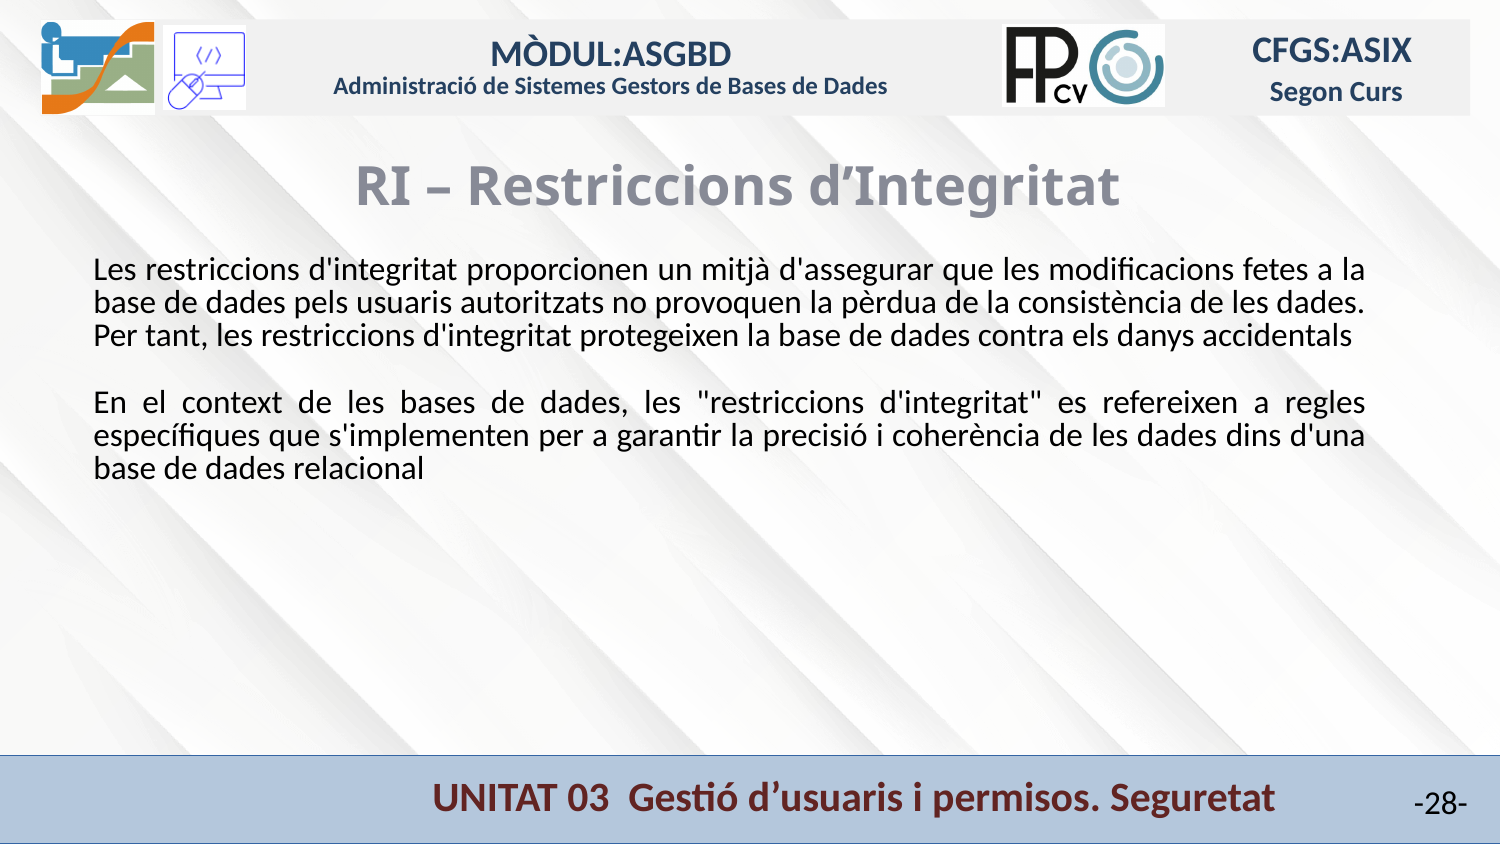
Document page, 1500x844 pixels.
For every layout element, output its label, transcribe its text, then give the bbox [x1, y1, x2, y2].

text_box Les restriccions d'integritat proporcionen un mitjà d'assegurar que les modificacions fetes a la base de dades pels usuaris autoritzats no provoquen la pèrdua de la consistència de les dades. Per tant, les restriccions d'integritat protegeixen la base de dades contra els danys accidentals En el context de les bases de dades, les "restriccions d'integritat" es refereixen a regles específiques que s'implementen per a garantir la precisió i coherència de les dades dins d'una base de dades relacional [78, 247, 1383, 657]
title RI – Restriccions d’Integritat [236, 151, 1240, 246]
picture [0, 0, 1500, 755]
